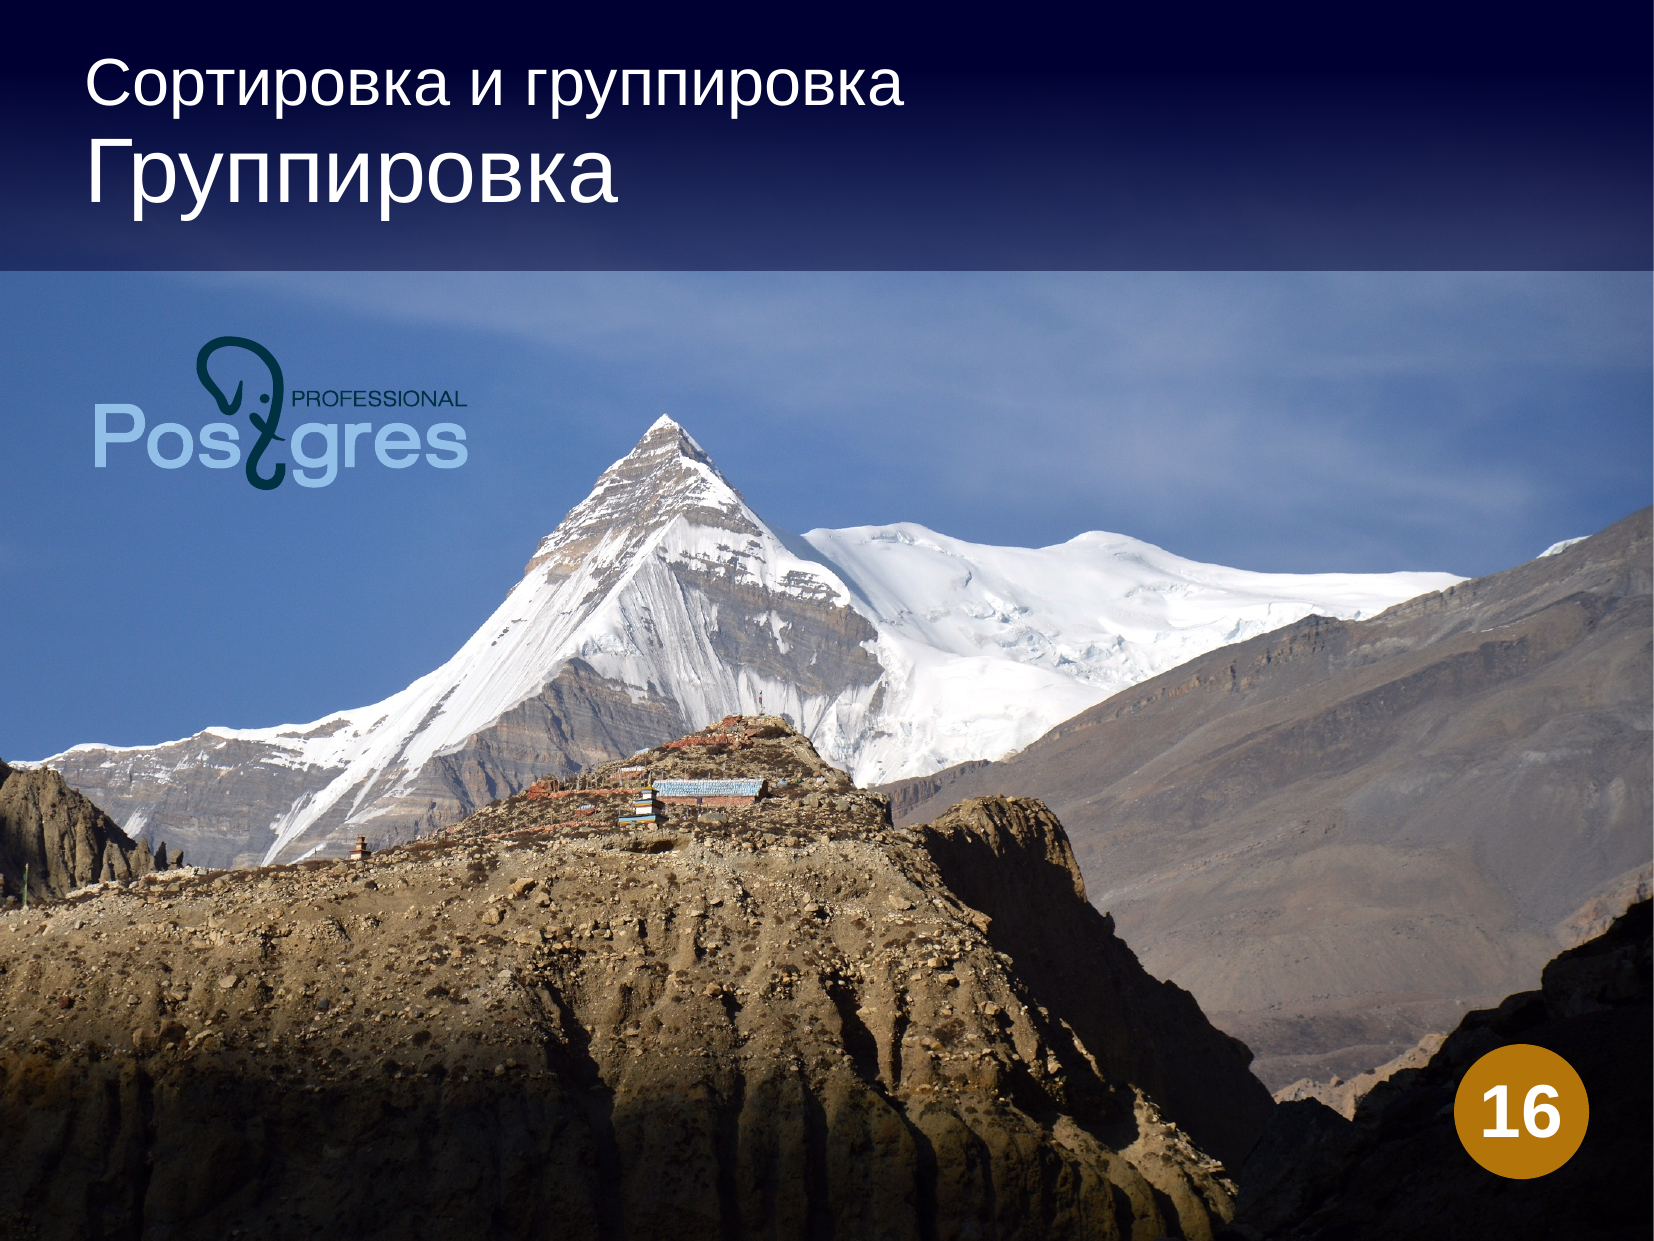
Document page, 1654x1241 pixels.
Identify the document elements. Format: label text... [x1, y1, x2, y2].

picture [0, 271, 1654, 1241]
title Сортировка и группировка Группировка [84, 44, 1636, 251]
text_box 16 [1454, 1044, 1590, 1180]
